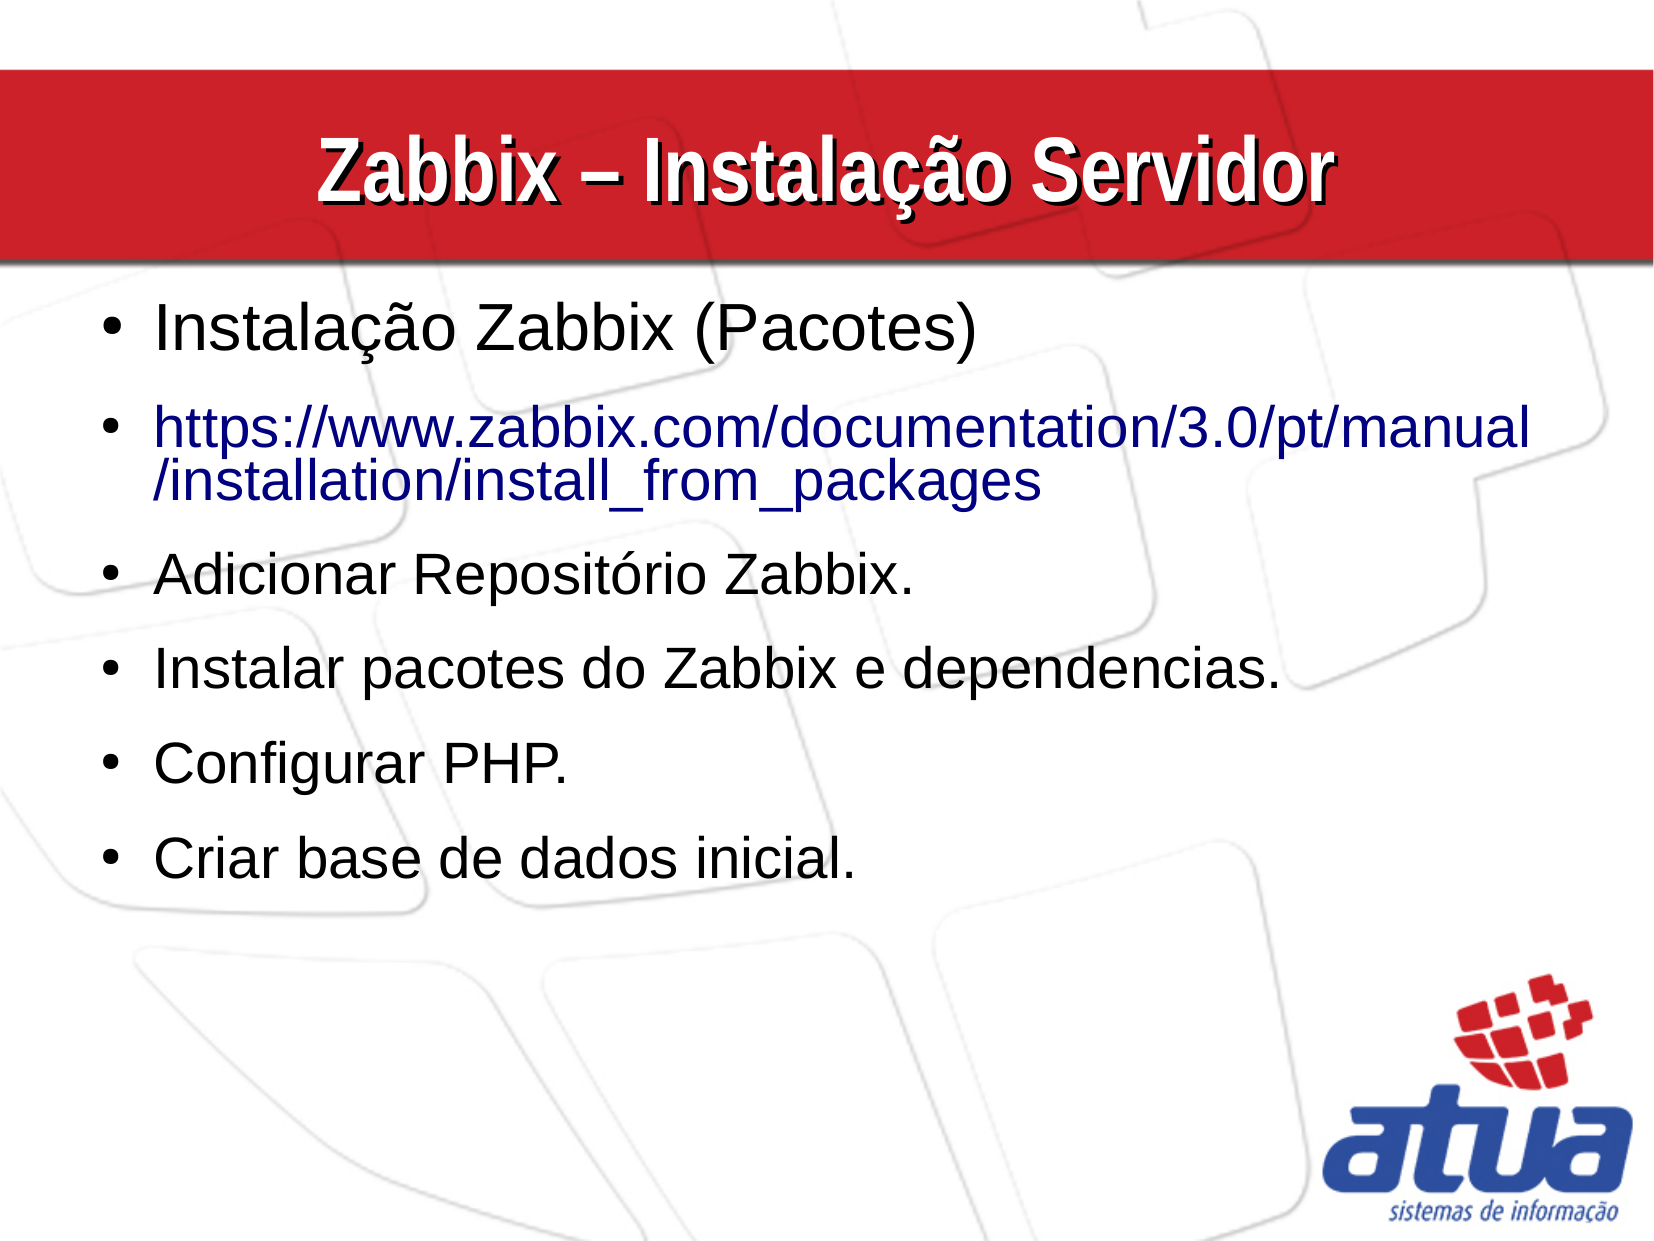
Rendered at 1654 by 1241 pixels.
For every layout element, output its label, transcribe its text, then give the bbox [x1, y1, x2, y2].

picture [0, 0, 1654, 1241]
title Zabbix – Instalação Servidor [82, 64, 1571, 272]
list Instalação Zabbix (Pacotes) https://www.zabbix.com/documentation/3.0/pt/manual/installation/install_from_packages Adicionar Repositório Zabbix. Instalar pacotes do Zabbix e dependencias. Configurar PHP. Criar base de dados inicial. [82, 290, 1538, 1010]
